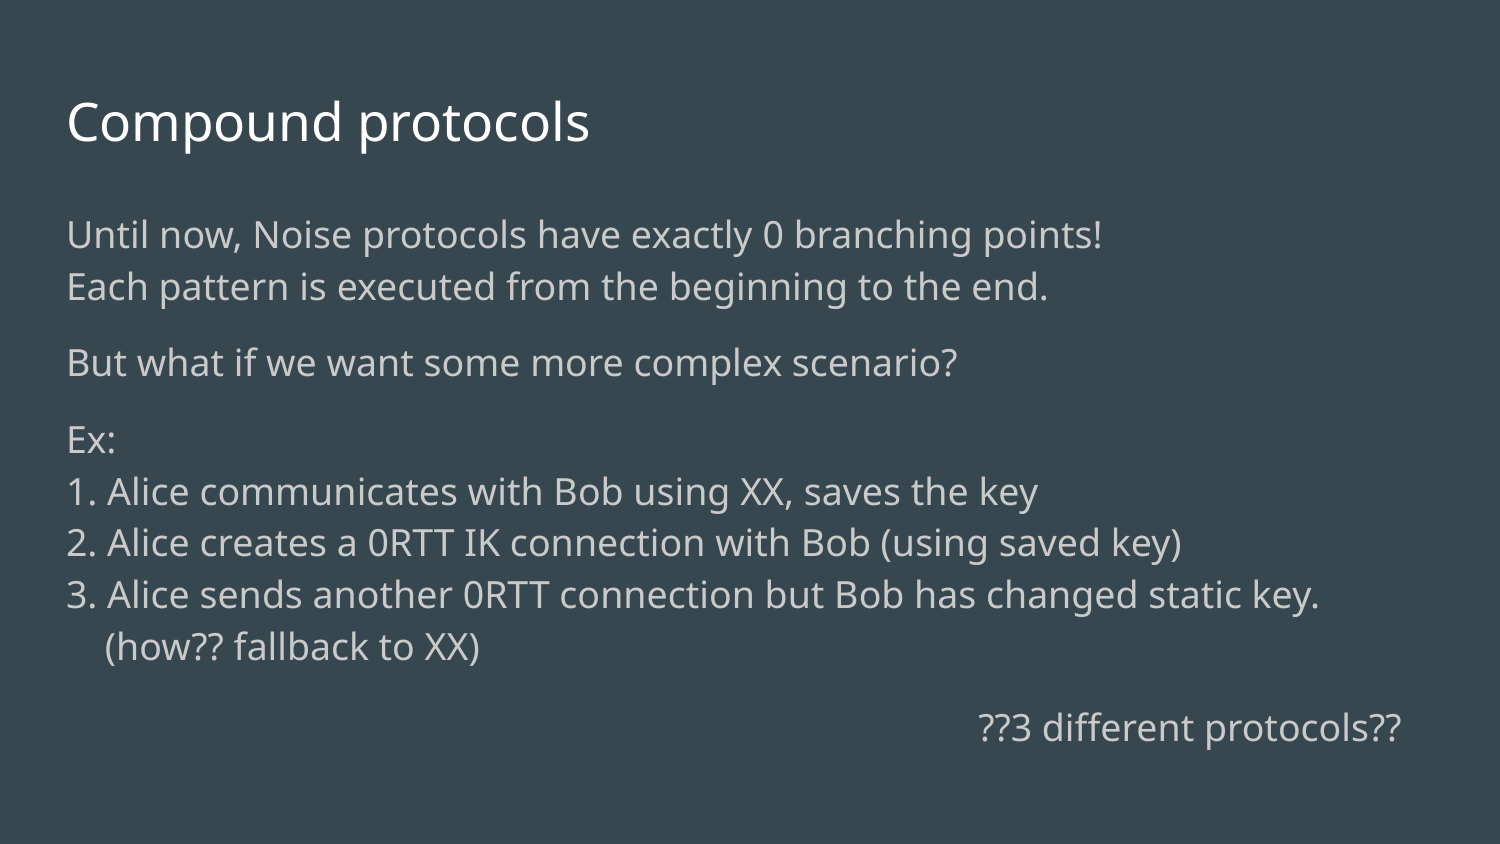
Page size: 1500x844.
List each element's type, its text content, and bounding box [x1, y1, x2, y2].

list ??3 different protocols?? [963, 682, 1419, 767]
list Until now, Noise protocols have exactly 0 branching points! Each pattern is executed from the beginning to the end. But what if we want some more complex scenario? Ex: 1. Alice communicates with Bob using XX, saves the key 2. Alice creates a 0RTT IK connection with Bob (using saved key) 3. Alice sends another 0RTT connection but Bob has changed static key. (how?? fallback to XX) [51, 189, 1388, 750]
title Compound protocols [51, 72, 1449, 167]
